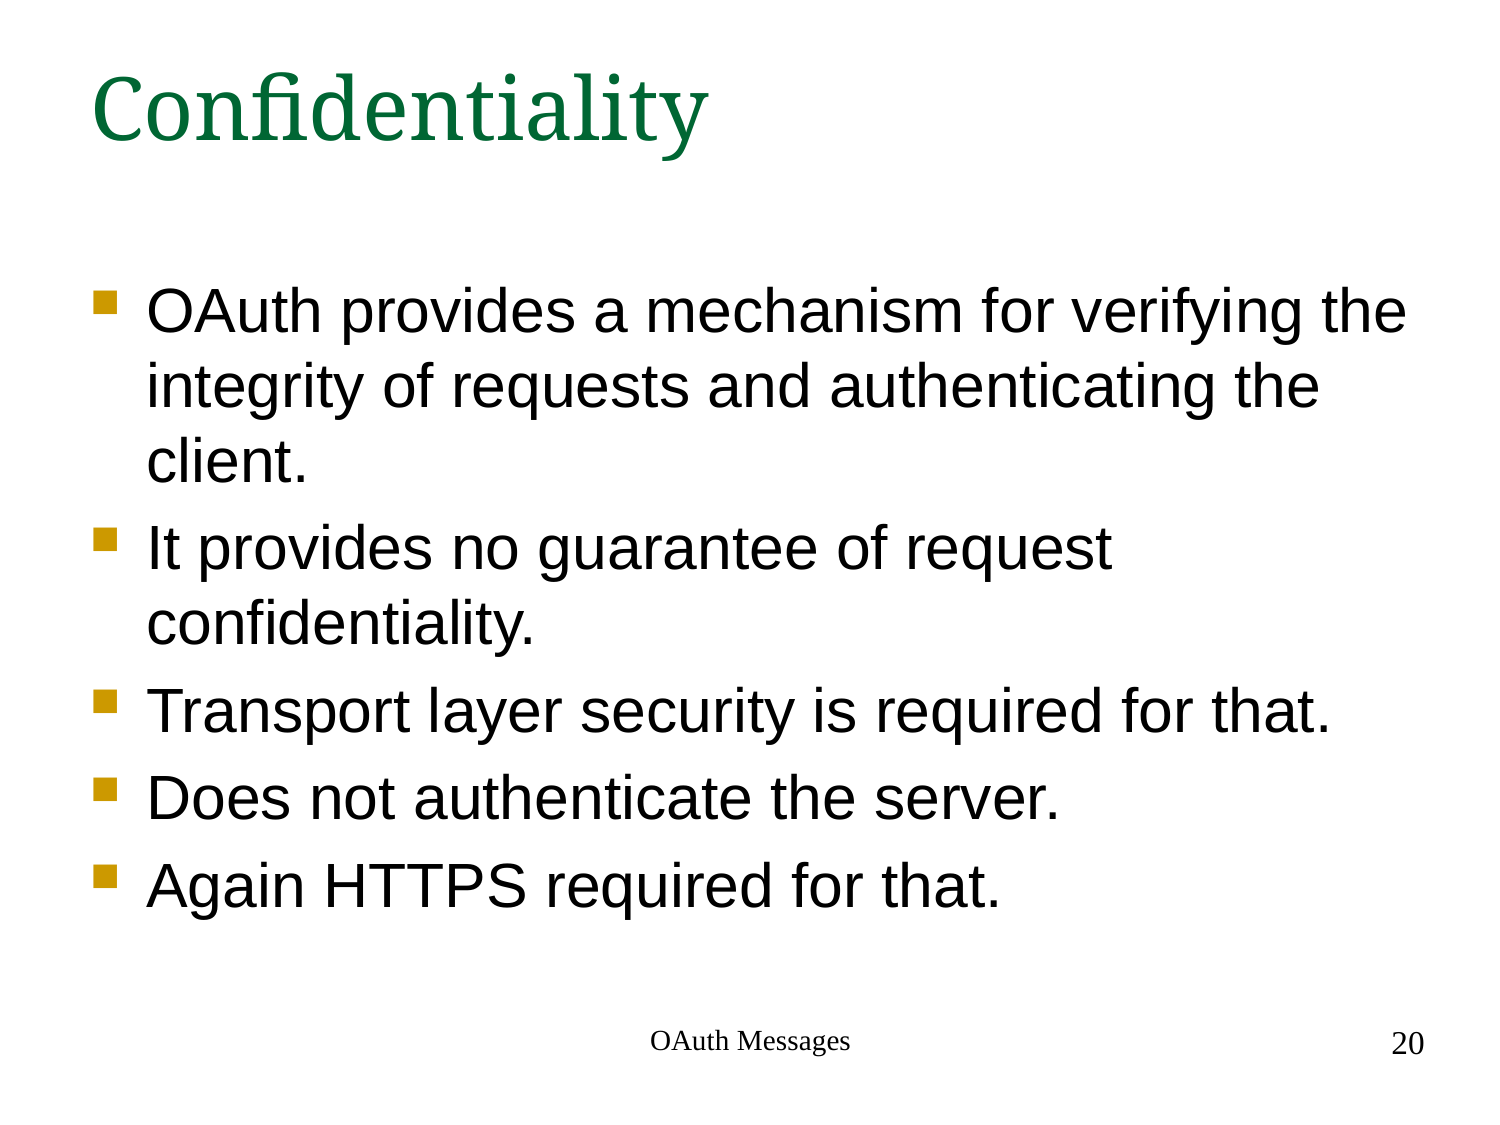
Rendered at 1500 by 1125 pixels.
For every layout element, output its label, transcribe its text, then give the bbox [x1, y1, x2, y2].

title Confidentiality [75, 45, 1425, 233]
list OAuth provides a mechanism for verifying the integrity of requests and authenticating the client. It provides no guarantee of request confidentiality. Transport layer security is required for that. Does not authenticate the server. Again HTTPS required for that. [75, 262, 1425, 1006]
